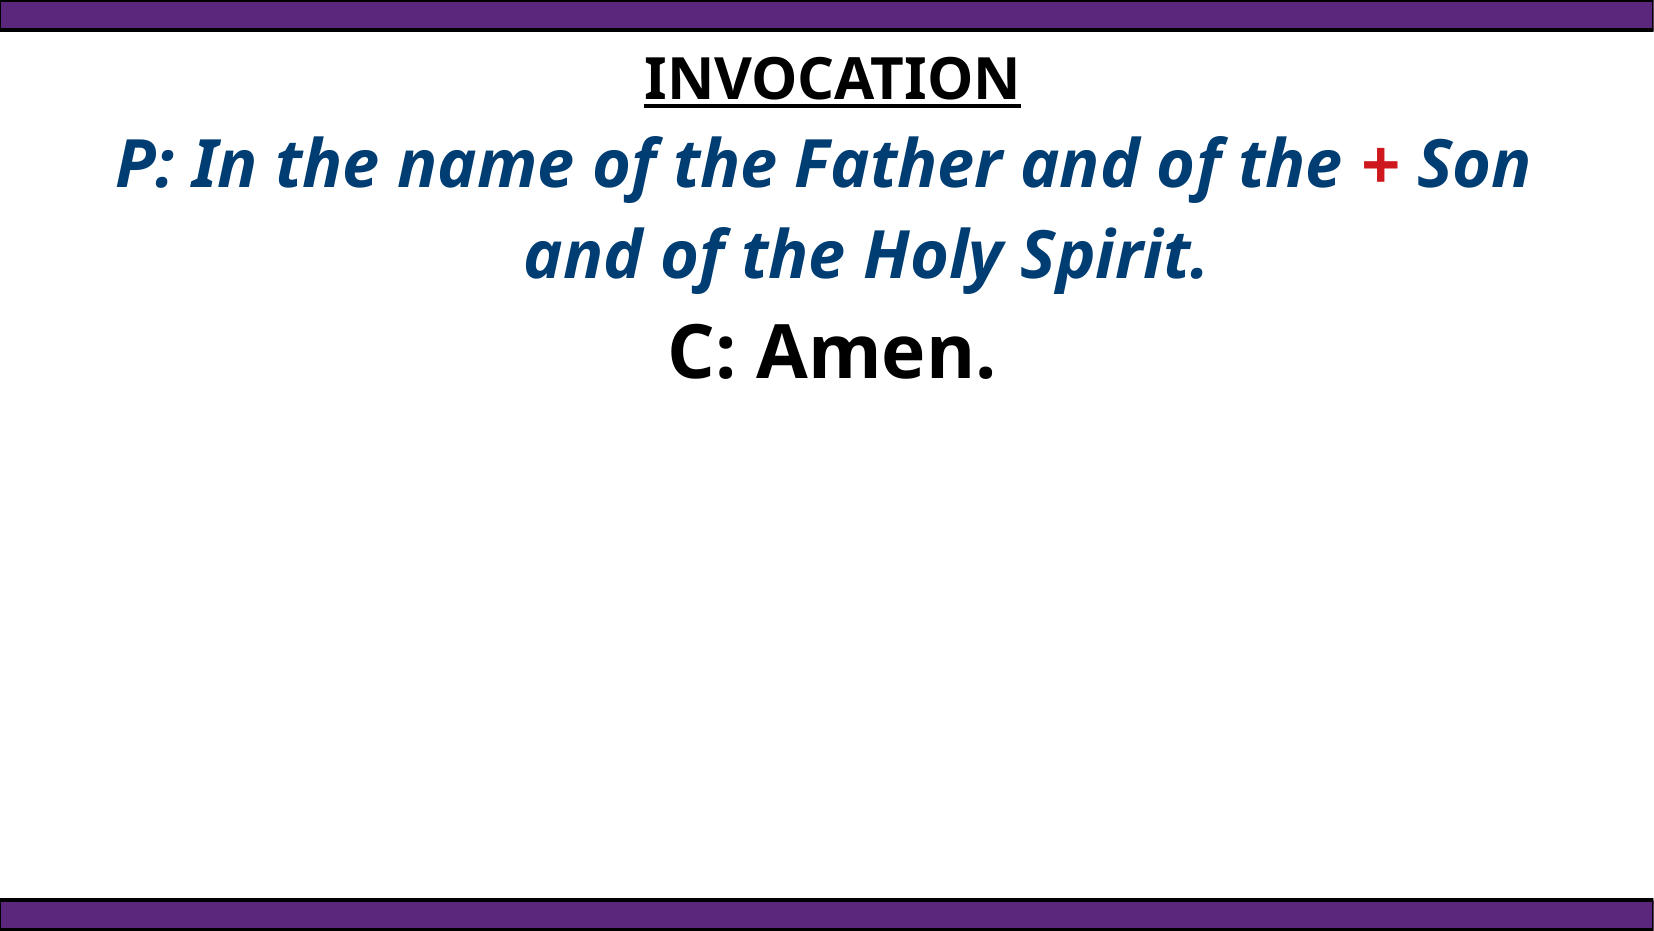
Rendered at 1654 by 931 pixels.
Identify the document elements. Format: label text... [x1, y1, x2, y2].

text_box [0, 0, 1654, 31]
text_box INVOCATION P: In the name of the Father and of the + Son and of the Holy Spirit. C: Amen. [90, 30, 1576, 400]
text_box [0, 900, 1654, 931]
picture [0, 31, 1654, 900]
